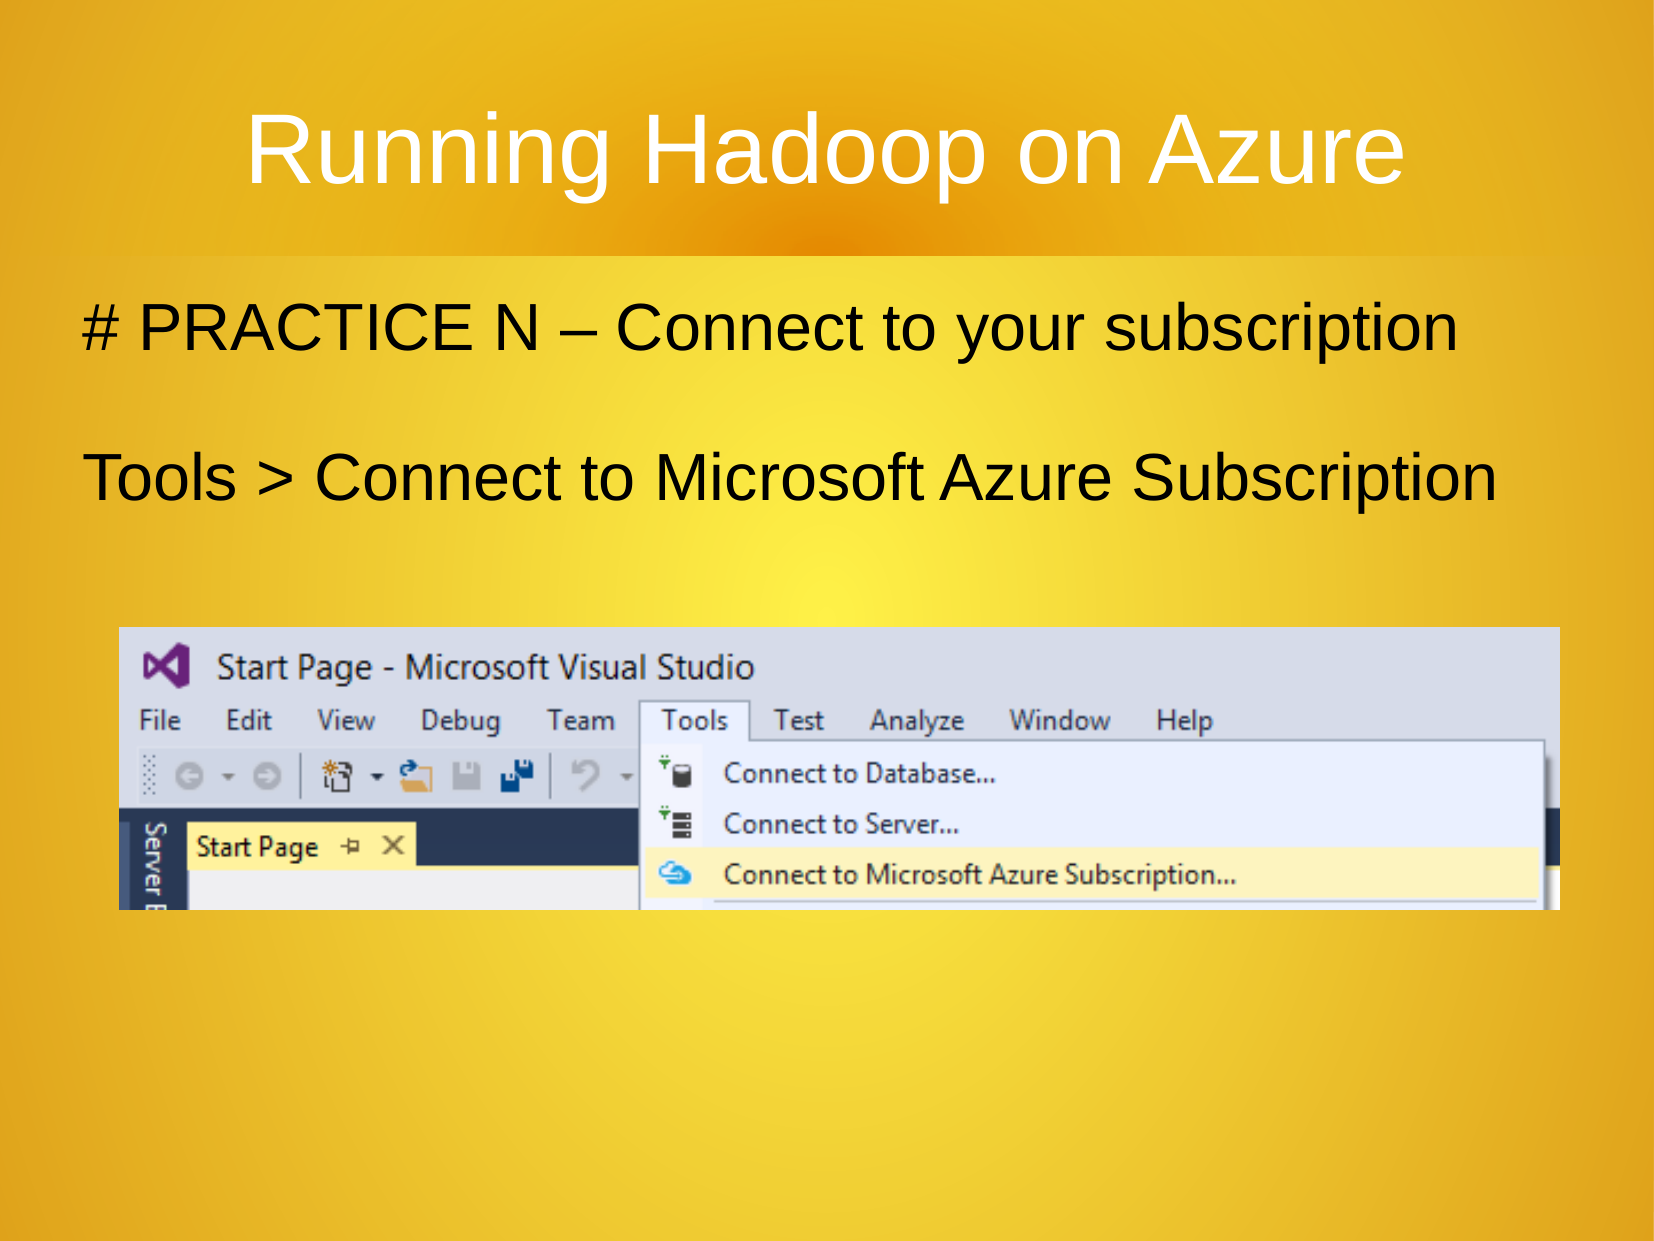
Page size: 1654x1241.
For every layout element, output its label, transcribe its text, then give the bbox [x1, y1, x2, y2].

title Running Hadoop on Azure [82, 47, 1571, 252]
picture [119, 627, 1560, 910]
subtitle # PRACTICE N – Connect to your subscription Tools > Connect to Microsoft Azure Subscription [82, 290, 1571, 1010]
